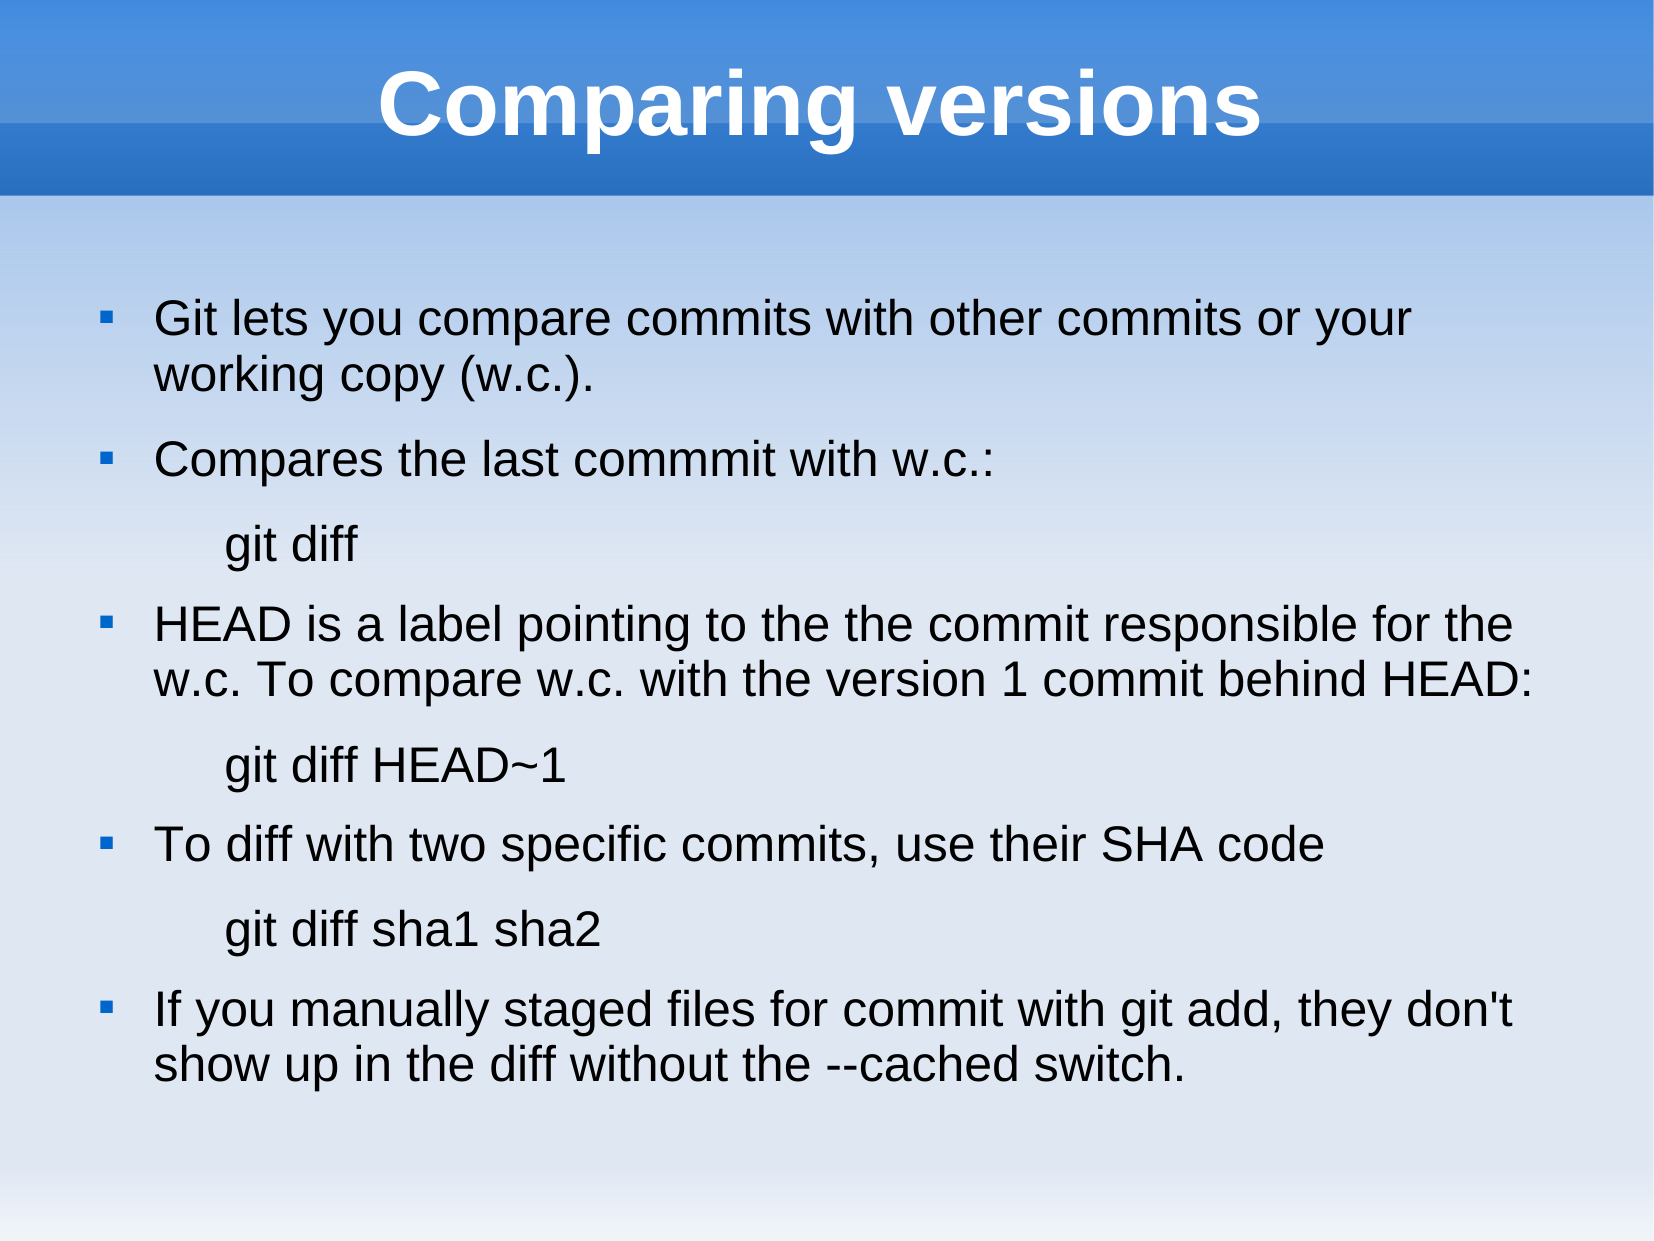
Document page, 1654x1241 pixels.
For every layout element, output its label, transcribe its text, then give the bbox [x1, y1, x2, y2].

title Comparing versions [76, 0, 1565, 208]
list Git lets you compare commits with other commits or your working copy (w.c.). Compares the last commmit with w.c.: git diff HEAD is a label pointing to the the commit responsible for the w.c. To compare w.c. with the version 1 commit behind HEAD: git diff HEAD~1 To diff with two specific commits, use their SHA code git diff sha1 sha2 If you manually staged files for commit with git add, they don't show up in the diff without the --cached switch. [82, 290, 1571, 1109]
picture [0, 0, 1654, 1241]
